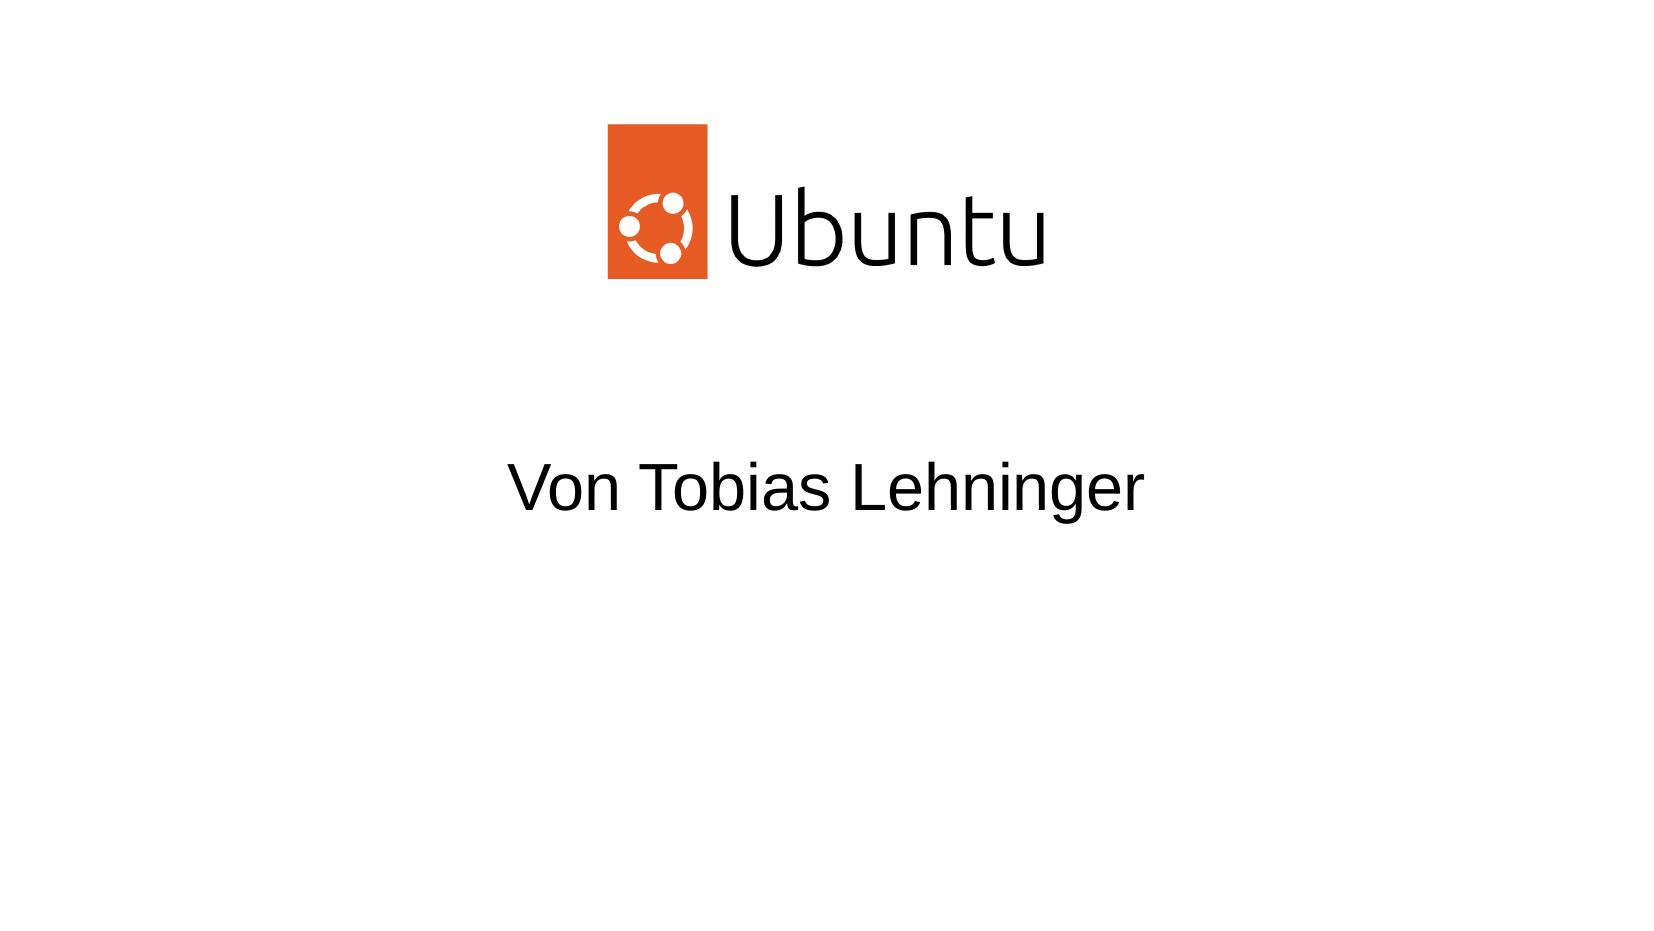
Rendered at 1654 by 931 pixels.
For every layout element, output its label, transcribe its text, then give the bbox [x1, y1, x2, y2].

picture [600, 74, 1051, 329]
subtitle Von Tobias Lehninger [82, 217, 1571, 758]
